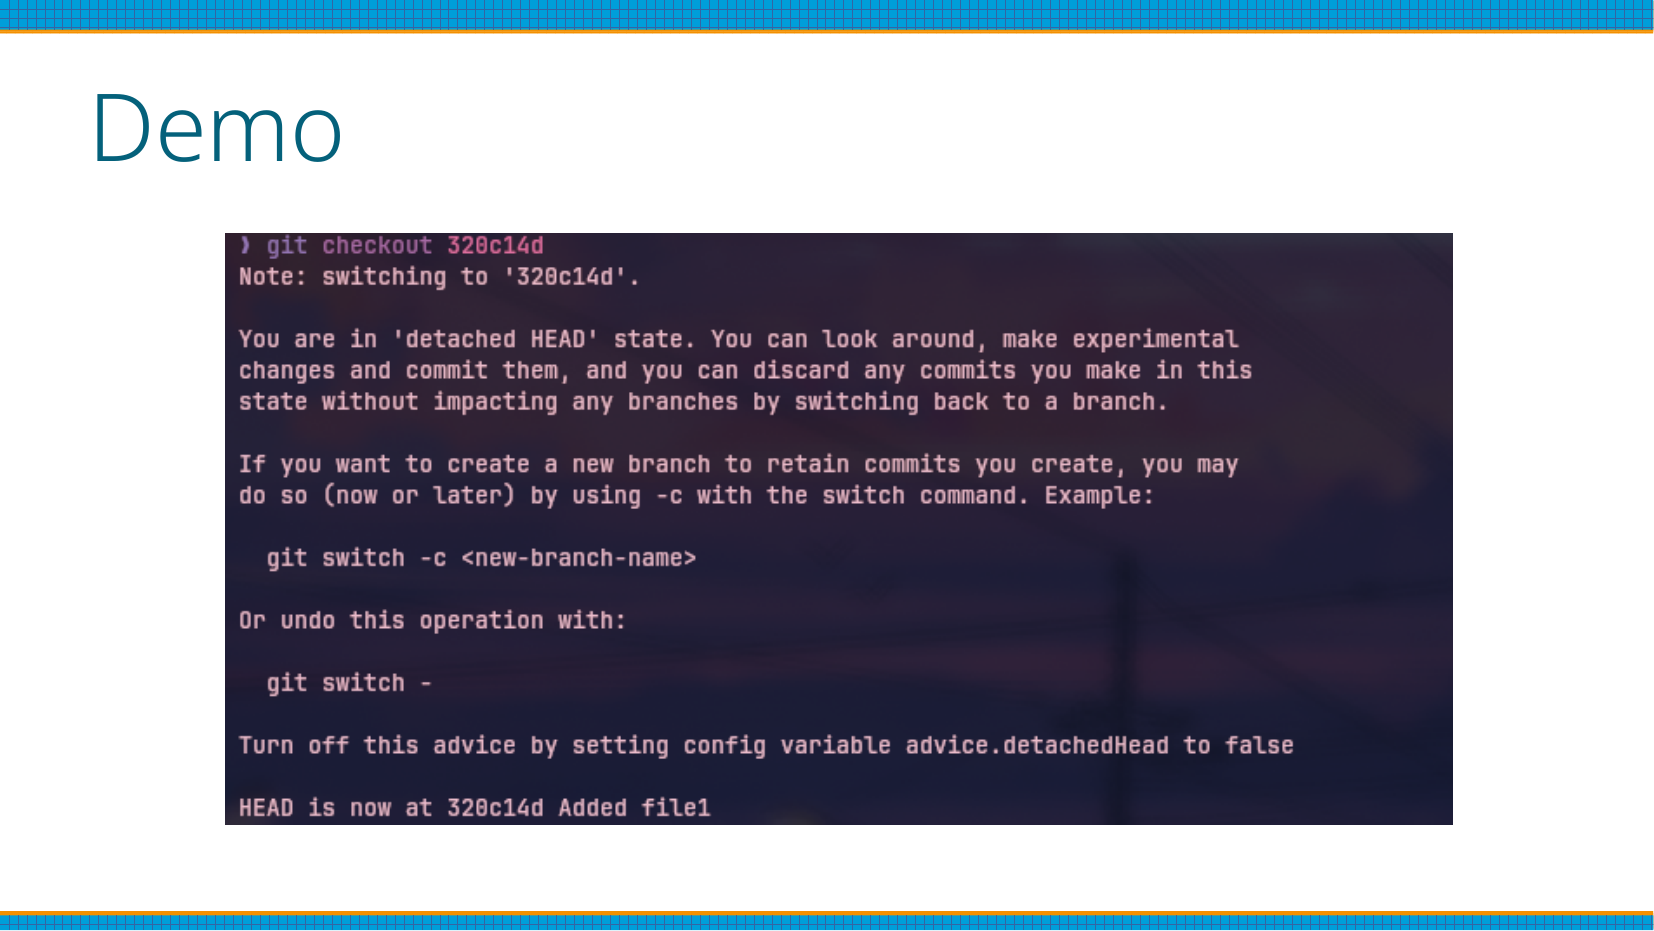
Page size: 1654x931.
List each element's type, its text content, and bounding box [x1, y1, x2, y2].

picture [225, 233, 1453, 826]
title Demo [88, 44, 1565, 207]
